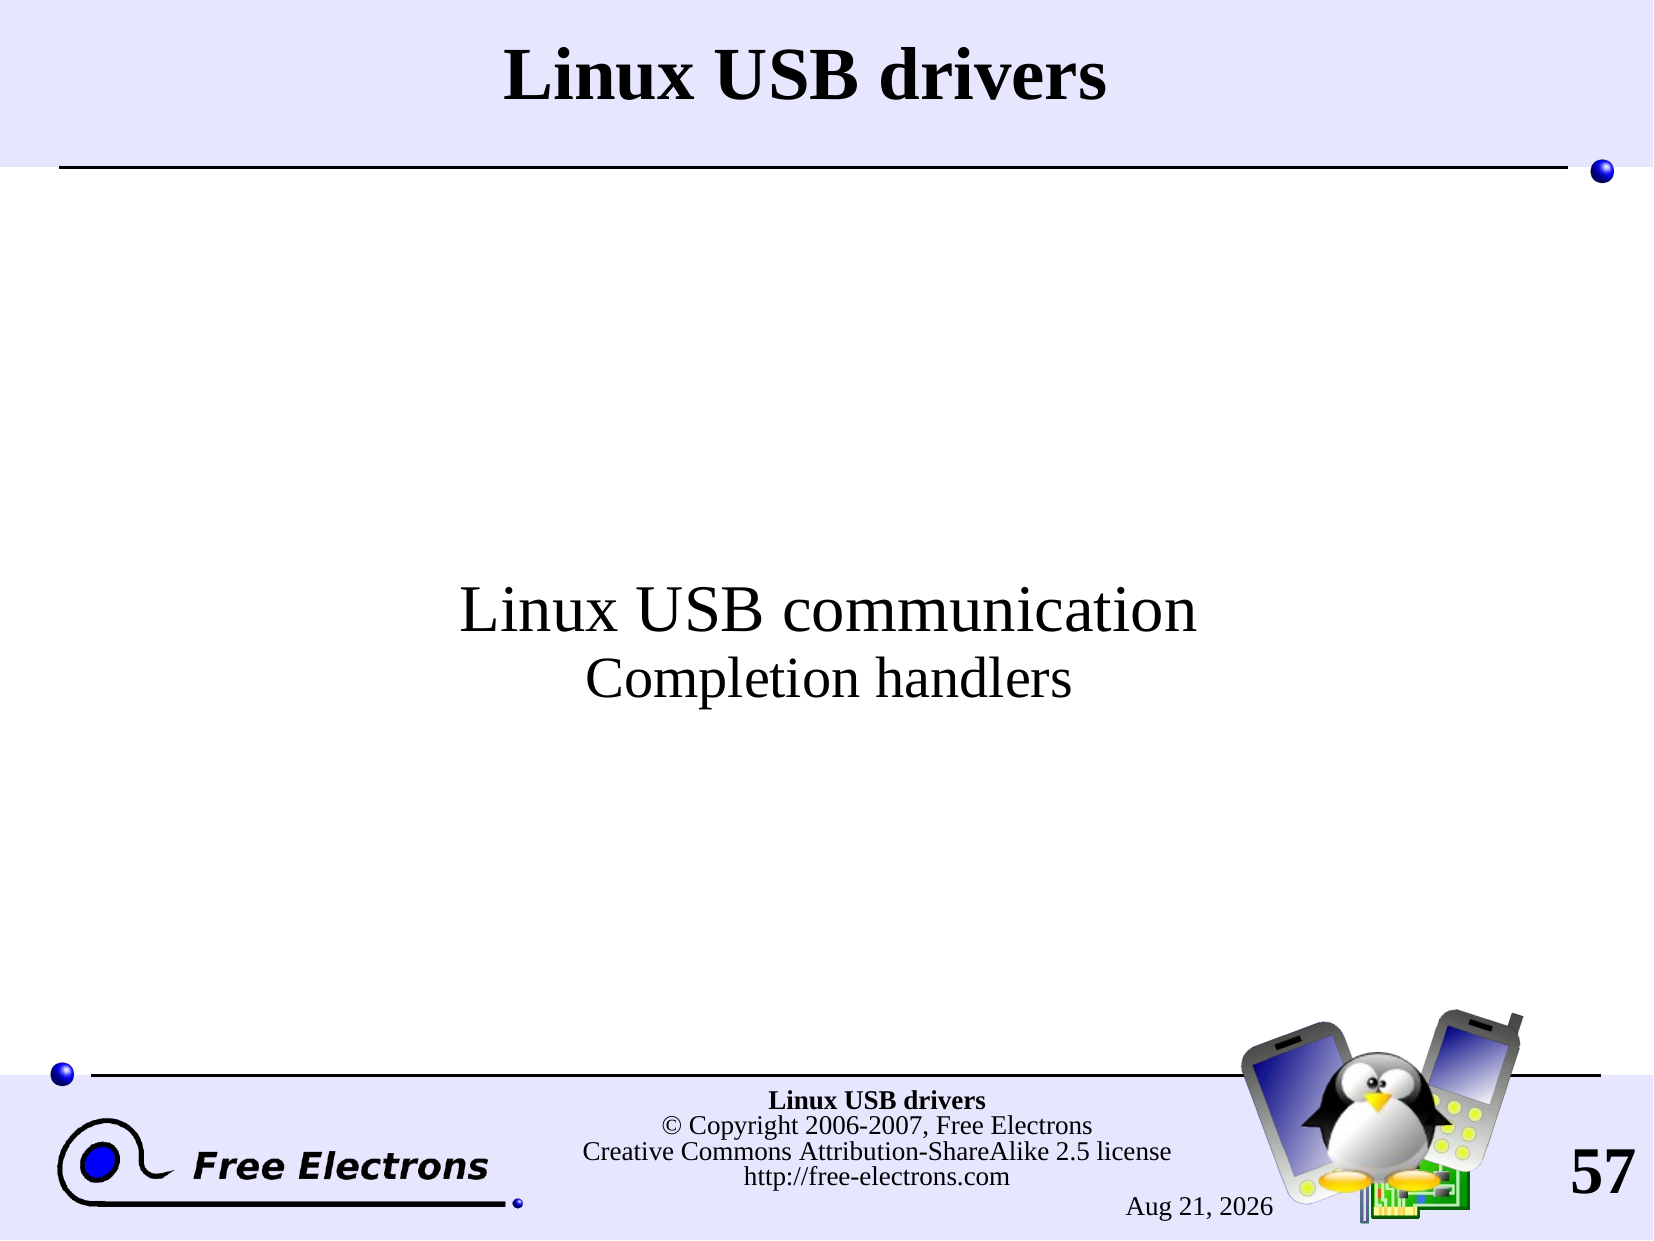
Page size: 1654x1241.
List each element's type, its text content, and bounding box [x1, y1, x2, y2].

subtitle Linux USB communication Completion handlers [105, 216, 1518, 1066]
picture [1231, 1007, 1538, 1241]
picture [50, 1107, 527, 1216]
title Linux USB drivers [60, 25, 1551, 124]
